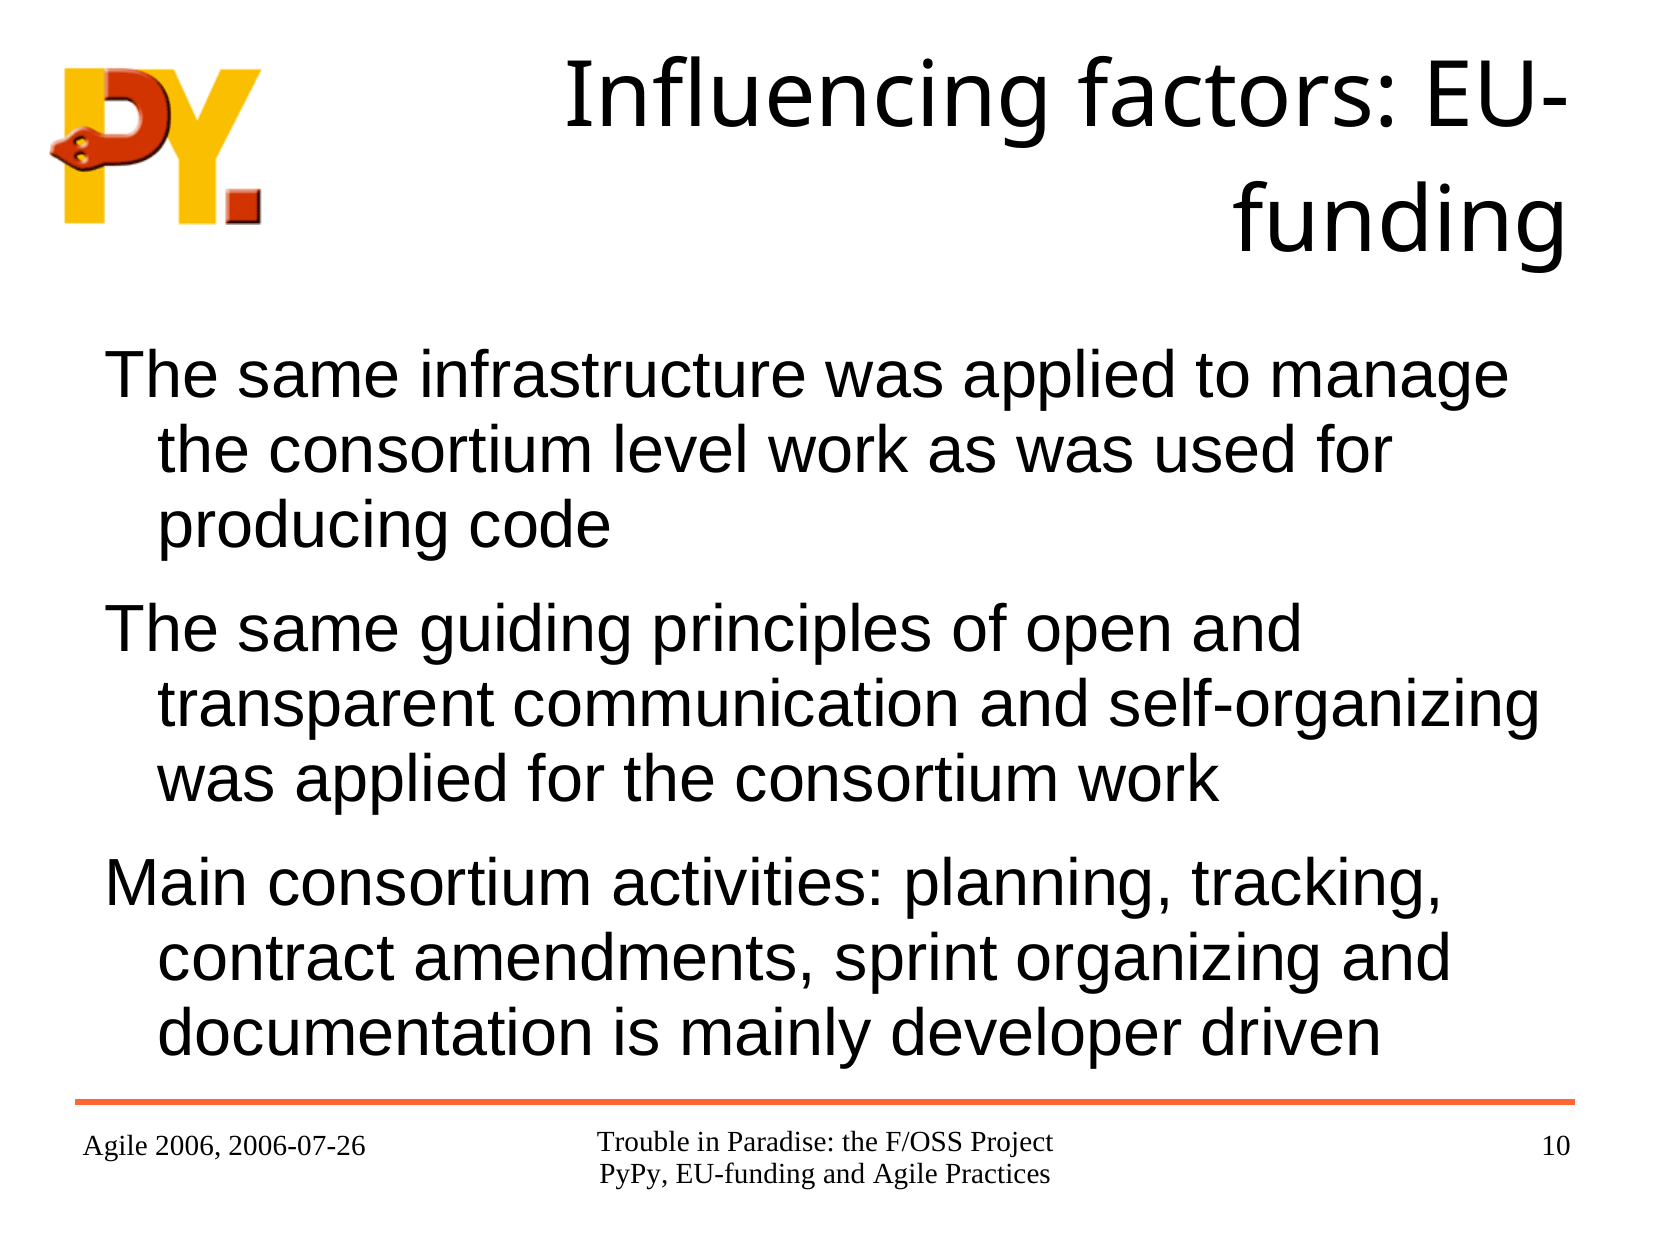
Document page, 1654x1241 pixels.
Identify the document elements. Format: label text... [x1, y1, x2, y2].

picture [49, 67, 263, 225]
title Influencing factors: EU-funding [337, 49, 1571, 257]
list The same infrastructure was applied to manage the consortium level work as was used for producing code The same guiding principles of open and transparent communication and self-organizing was applied for the consortium work Main consortium activities: planning, tracking, contract amendments, sprint organizing and documentation is mainly developer driven [86, 337, 1576, 1070]
